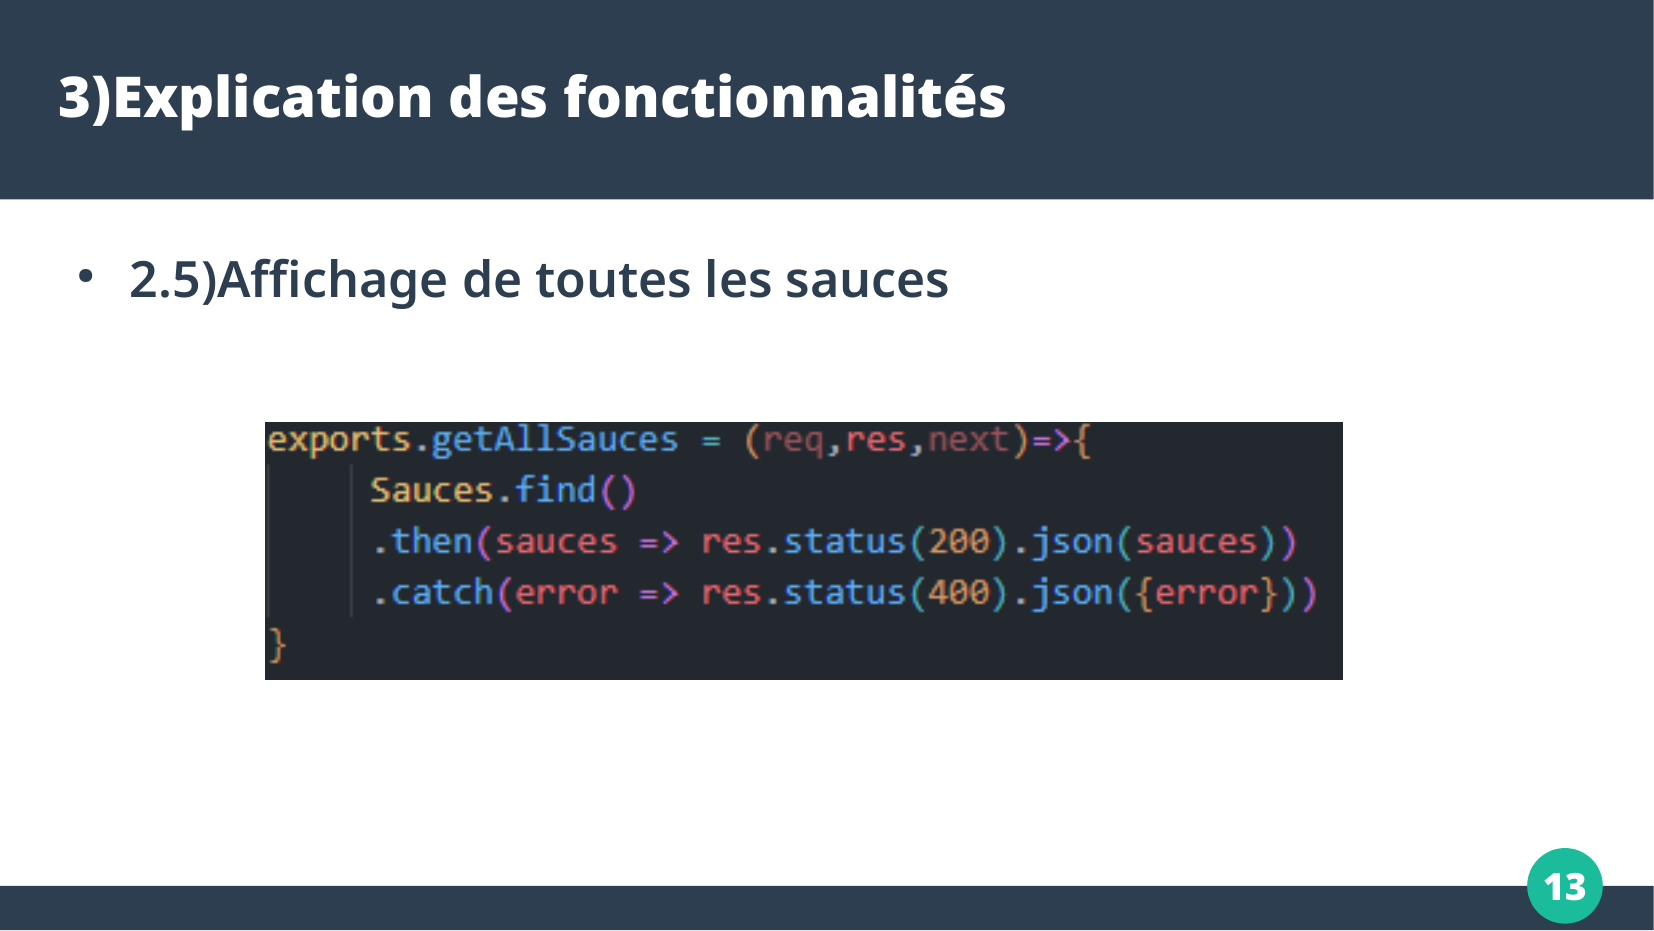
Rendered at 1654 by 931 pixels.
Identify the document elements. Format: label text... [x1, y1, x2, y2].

picture [265, 422, 1343, 680]
list 2.5)Affichage de toutes les sauces [59, 243, 1595, 864]
title 3)Explication des fonctionnalités [59, 37, 1595, 155]
